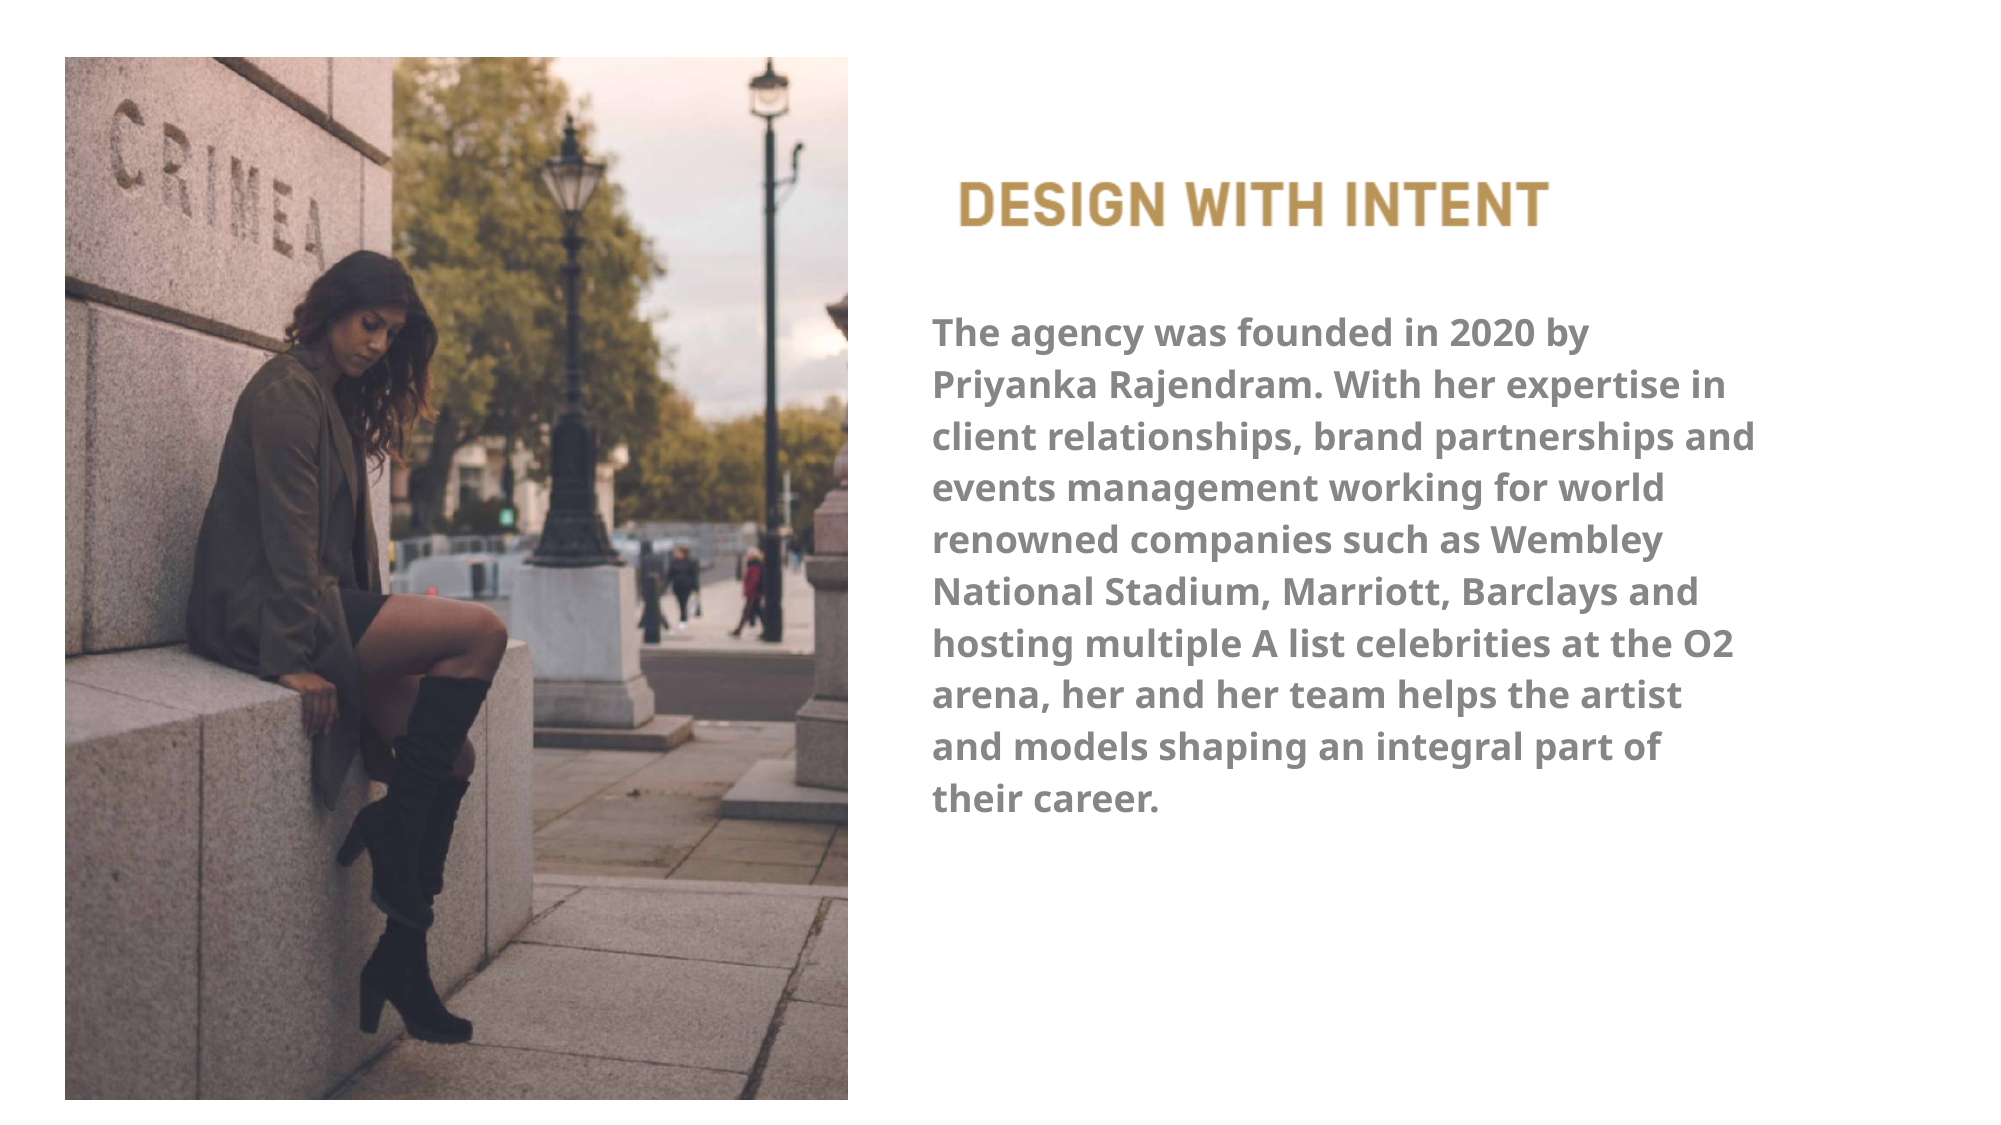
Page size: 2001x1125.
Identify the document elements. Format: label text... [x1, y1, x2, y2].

picture [916, 151, 1603, 264]
text_box The agency was founded in 2020 by Priyanka Rajendram. With her expertise in client relationships, brand partnerships and events management working for world renowned companies such as Wembley National Stadium, Marriott, Barclays and hosting multiple A list celebrities at the O2 arena, her and her team helps the artist and models shaping an integral part of their career. [916, 222, 1775, 848]
picture [65, 57, 848, 1101]
